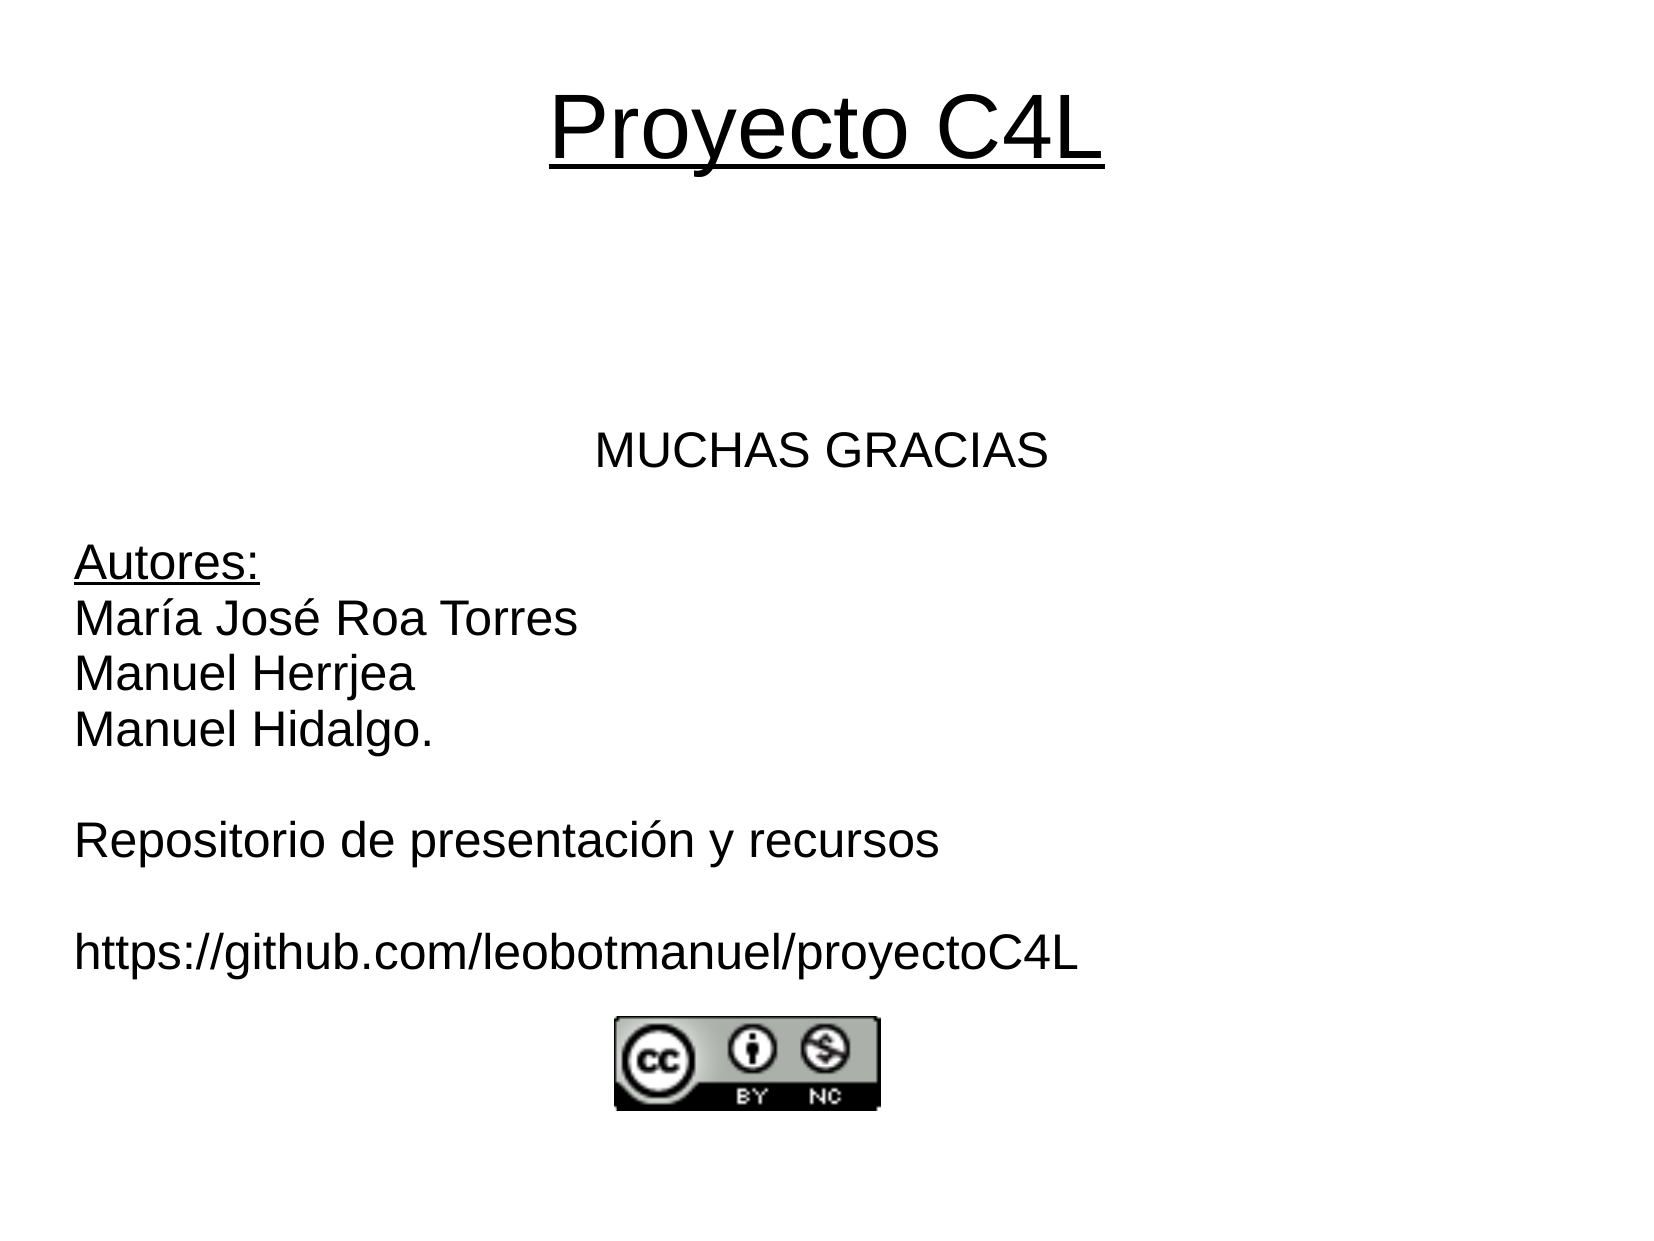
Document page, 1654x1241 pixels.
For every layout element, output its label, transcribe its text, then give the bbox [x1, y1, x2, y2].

title Proyecto C4L [82, 23, 1571, 231]
picture [614, 1016, 881, 1111]
text_box MUCHAS GRACIAS Autores: María José Roa Torres Manuel Herrjea Manuel Hidalgo. Repositorio de presentación y recursos https://github.com/leobotmanuel/proyectoC4L [59, 415, 1571, 988]
